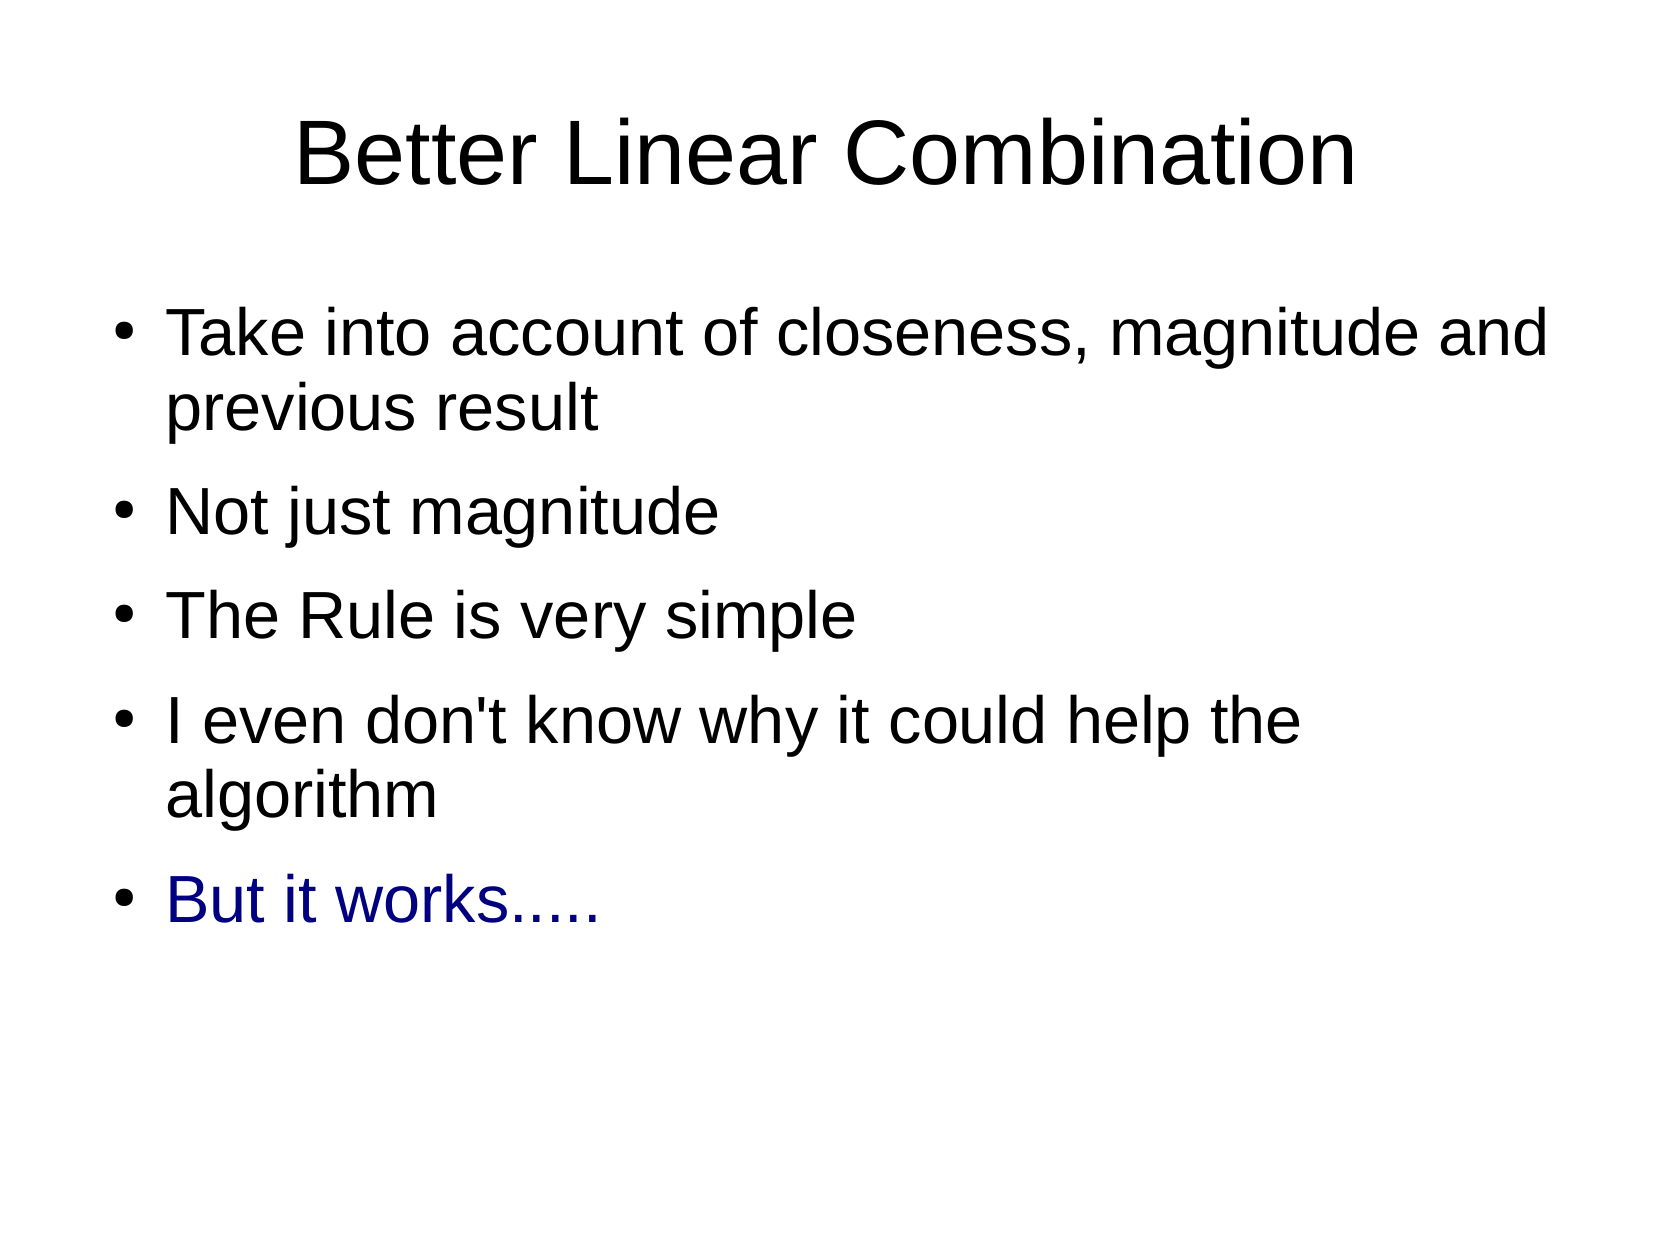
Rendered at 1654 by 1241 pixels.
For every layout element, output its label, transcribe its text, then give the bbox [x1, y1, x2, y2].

title Better Linear Combination [82, 49, 1571, 257]
list Take into account of closeness, magnitude and previous result Not just magnitude The Rule is very simple I even don't know why it could help the algorithm But it works..... [94, 295, 1583, 1015]
